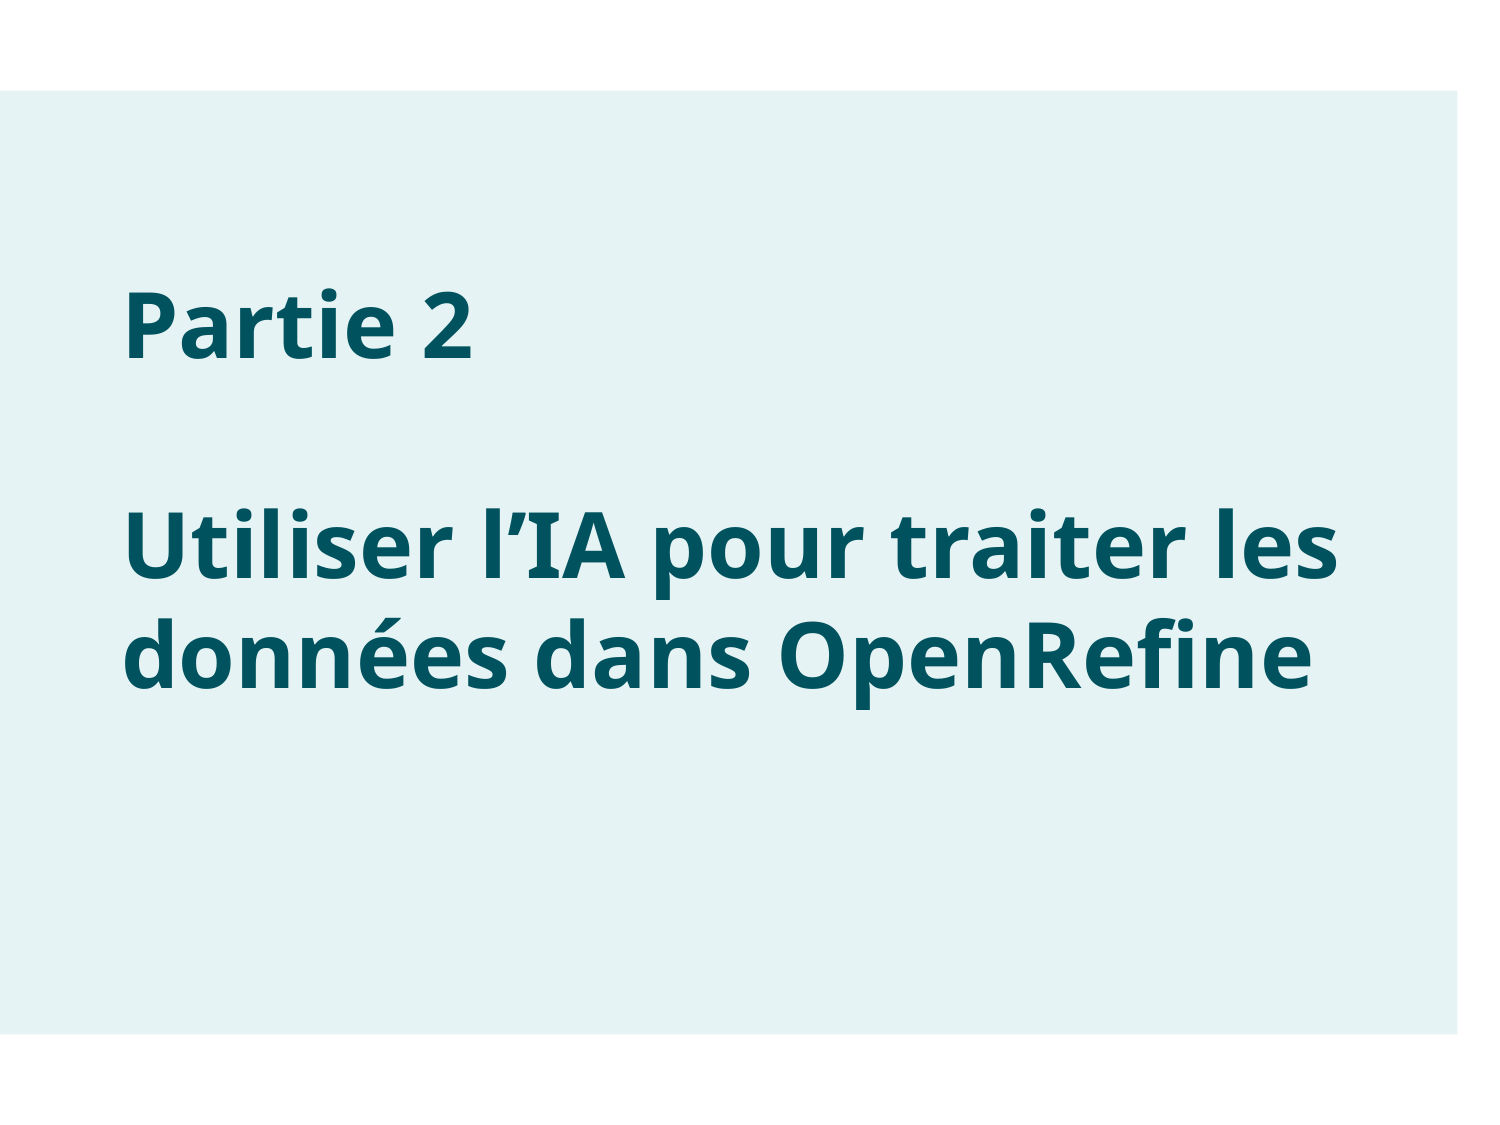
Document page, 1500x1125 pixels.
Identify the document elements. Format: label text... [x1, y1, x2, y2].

text_box Partie 2 Utiliser l’IA pour traiter les données dans OpenRefine [106, 259, 1388, 975]
text_box [0, 90, 1458, 1035]
